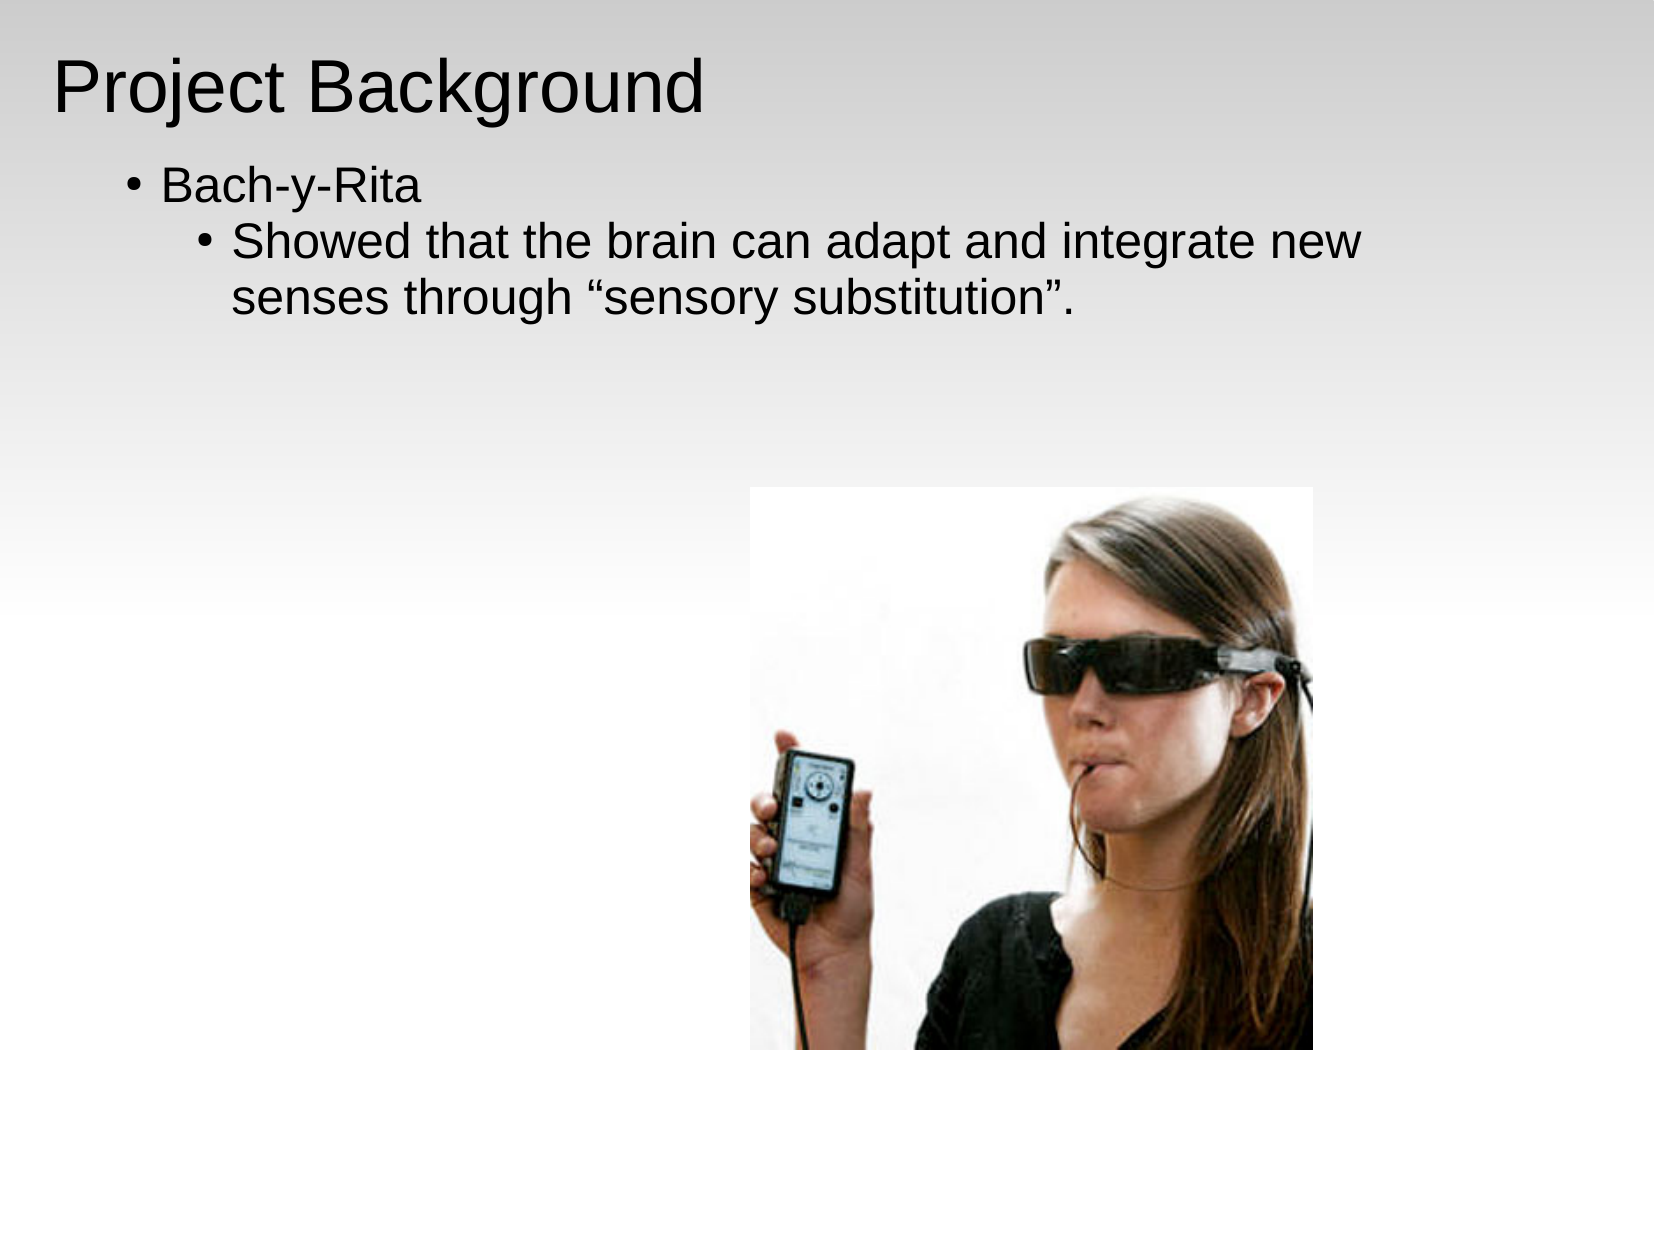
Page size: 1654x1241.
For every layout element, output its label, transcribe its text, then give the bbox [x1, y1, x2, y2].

picture [750, 487, 1313, 1051]
text_box Bach-y-Rita Showed that the brain can adapt and integrate new senses through “sensory substitution”. [75, 150, 1538, 1163]
text_box Project Background [37, 37, 723, 137]
